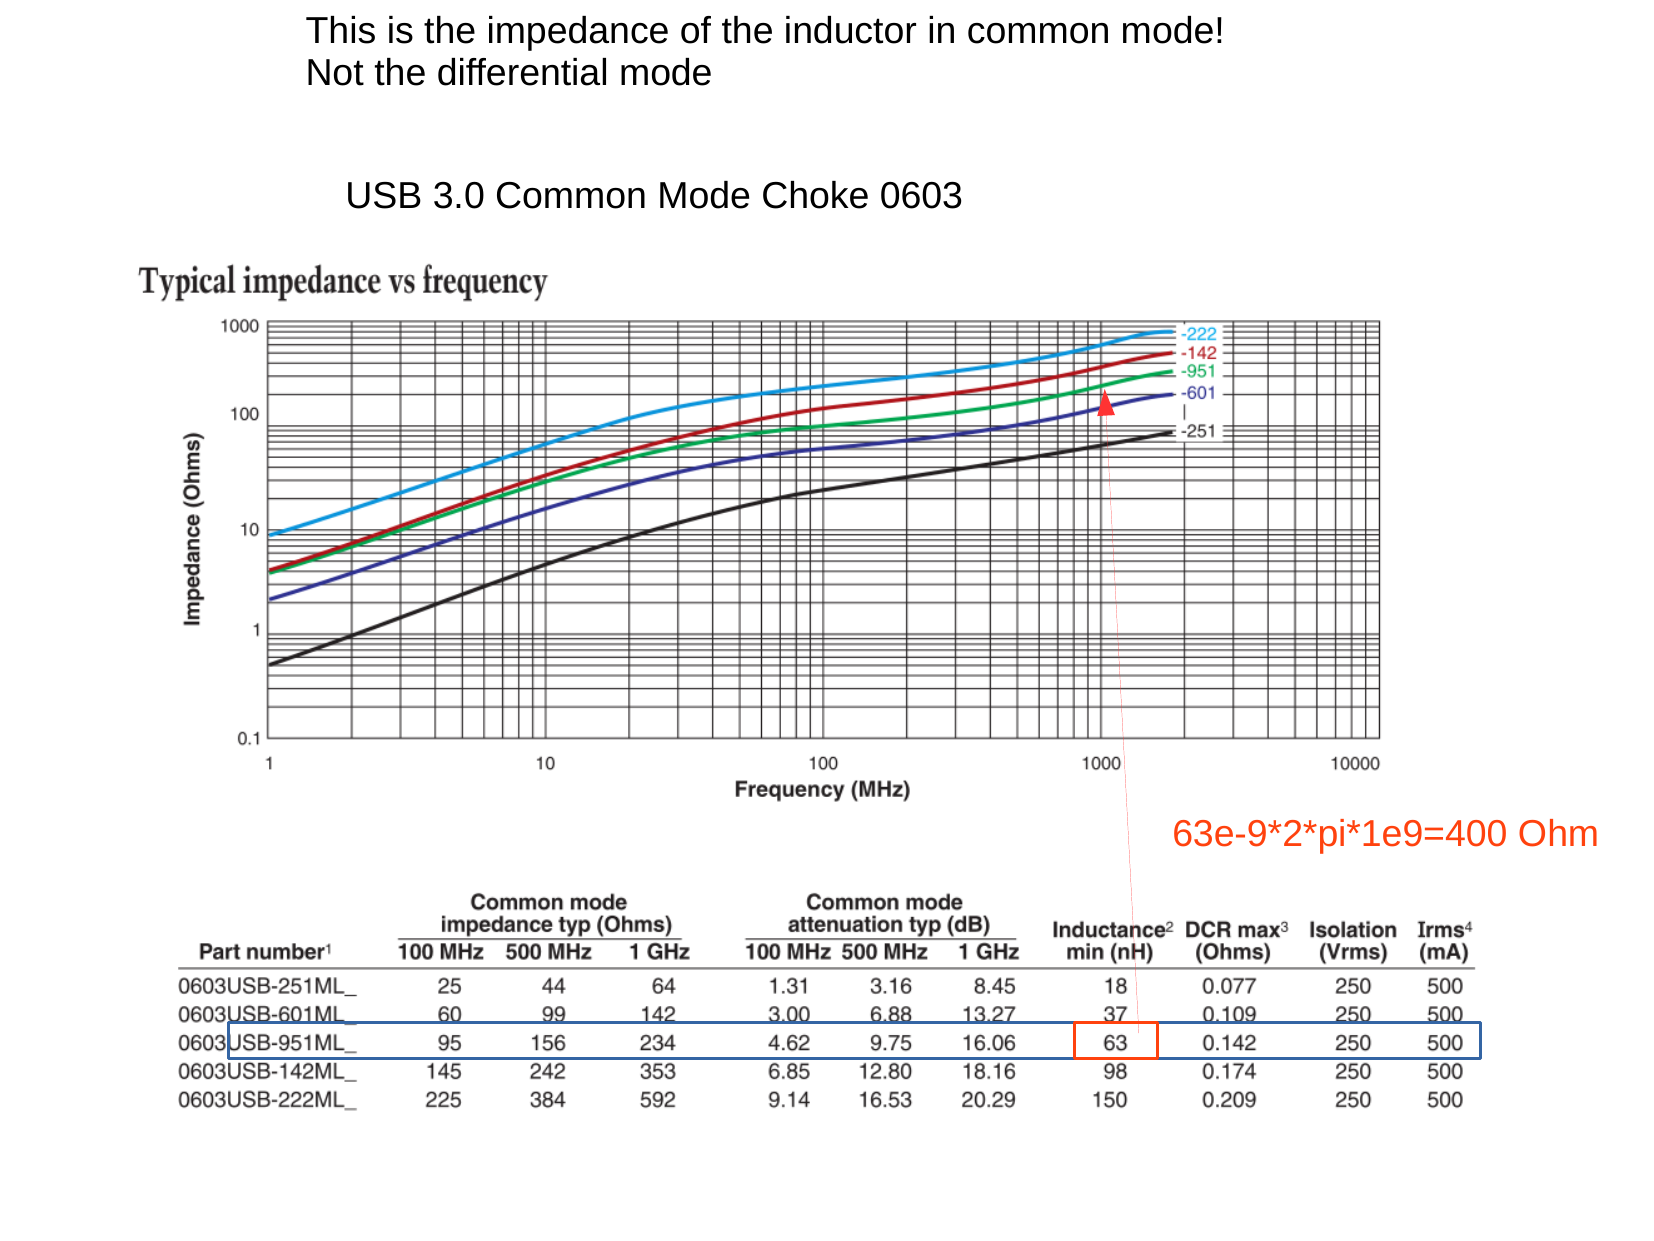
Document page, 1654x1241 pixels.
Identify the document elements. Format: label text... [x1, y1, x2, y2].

picture [1076, 1024, 1156, 1057]
text_box 63e-9*2*pi*1e9=400 Ohm [1157, 805, 1615, 863]
picture [177, 873, 1484, 1117]
picture [1159, 1024, 1479, 1057]
picture [230, 1024, 1073, 1057]
text_box USB 3.0 Common Mode Choke 0603 [330, 167, 979, 225]
text_box This is the impedance of the inductor in common mode! Not the differential mode [290, 2, 1241, 102]
picture [118, 239, 1444, 827]
